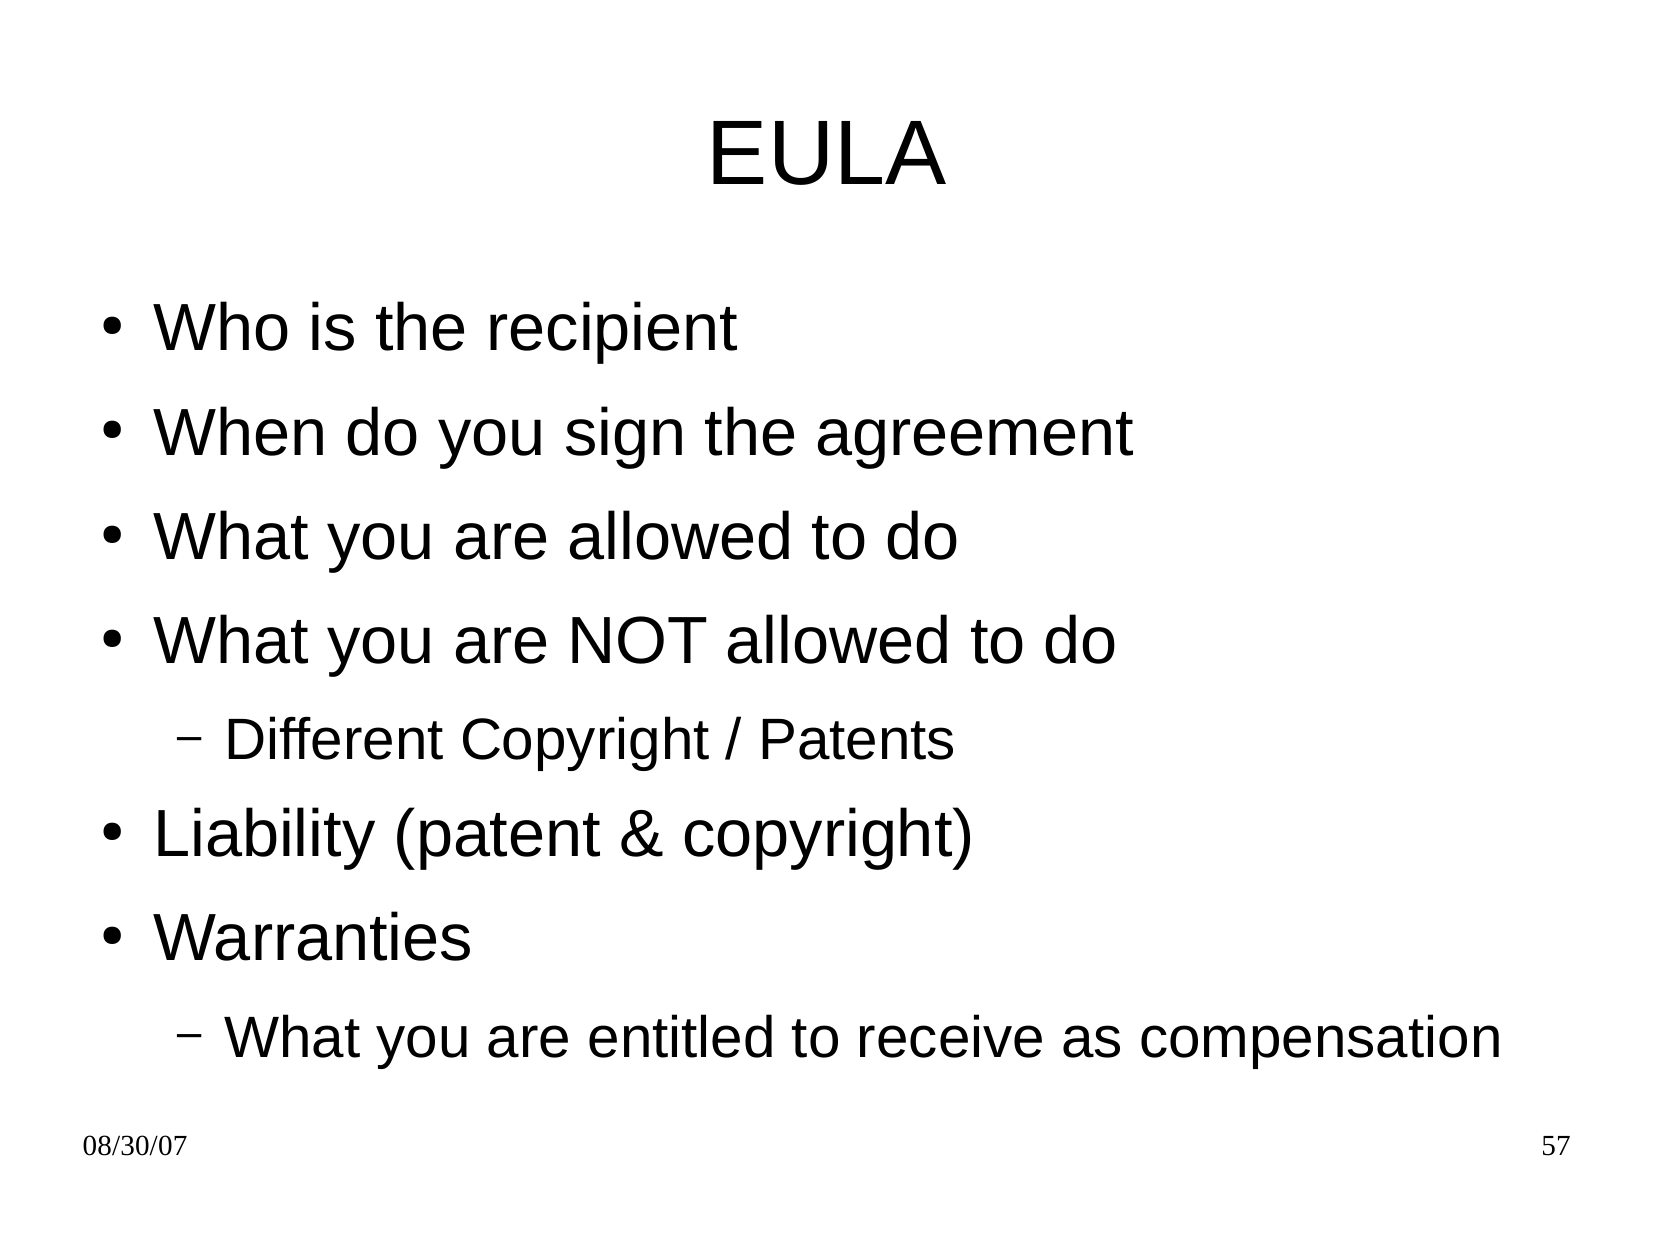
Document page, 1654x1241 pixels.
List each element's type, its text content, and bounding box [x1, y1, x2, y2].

list Who is the recipient When do you sign the agreement What you are allowed to do What you are NOT allowed to do Different Copyright / Patents Liability (patent & copyright) Warranties What you are entitled to receive as compensation [82, 290, 1571, 1094]
title EULA [82, 49, 1571, 257]
